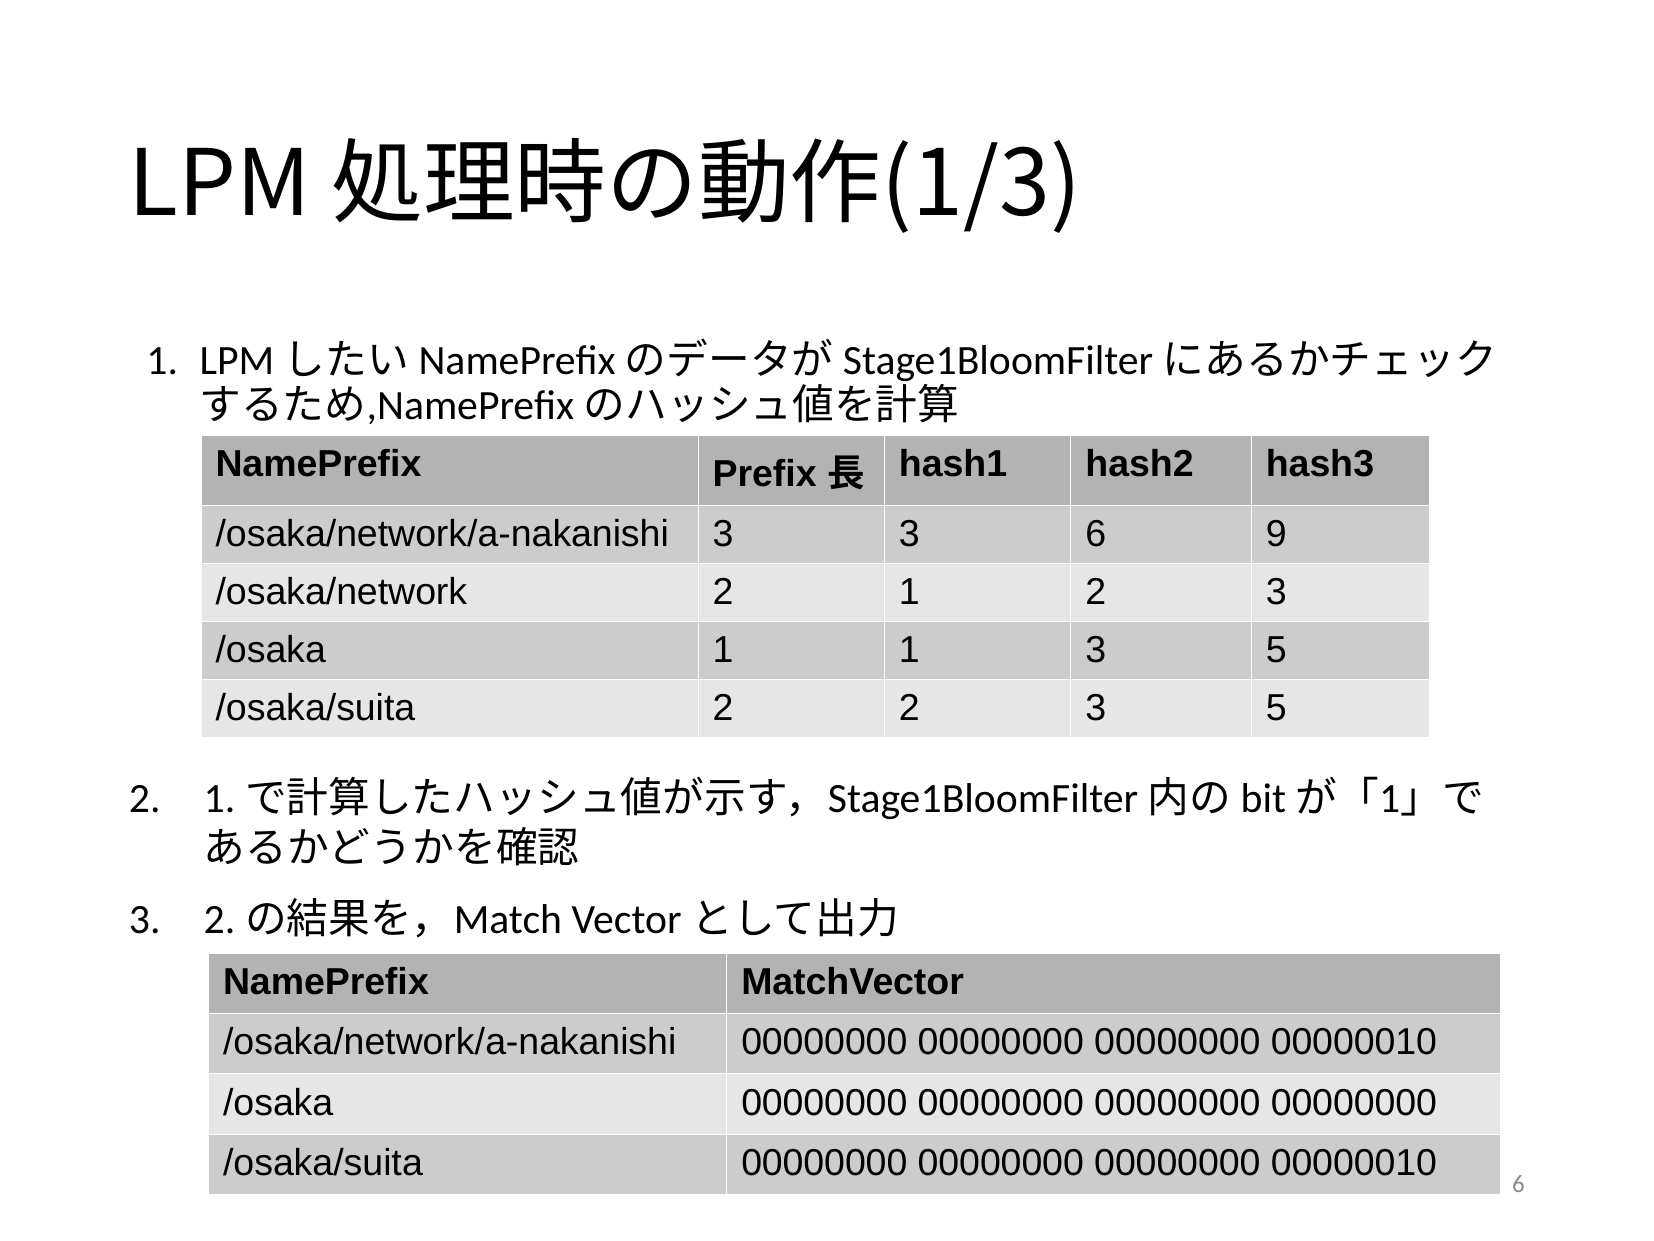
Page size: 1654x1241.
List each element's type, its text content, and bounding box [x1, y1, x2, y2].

table_cell 00000000 00000000 00000000 00000010 [727, 1014, 1500, 1073]
table_cell 3 [699, 506, 884, 563]
table_cell /osaka/suita [202, 680, 698, 737]
table_cell 2 [1071, 564, 1251, 621]
table_cell 5 [1252, 622, 1429, 679]
table_cell 6 [1071, 506, 1251, 563]
table_cell 00000000 00000000 00000000 00000000 [727, 1074, 1500, 1134]
table_cell 1 [885, 622, 1070, 679]
table_cell 3 [885, 506, 1070, 563]
table_header NamePrefix [202, 436, 698, 505]
table_cell /osaka/suita [209, 1135, 726, 1194]
table_cell 1 [699, 622, 884, 679]
table_header hash2 [1071, 436, 1251, 505]
table_cell /osaka/network/a-nakanishi [209, 1014, 726, 1073]
table_cell 2 [885, 680, 1070, 737]
table_header NamePrefix [209, 954, 726, 1013]
list LPM したい NamePrefix のデータが Stage1BloomFilter にあるかチェックするため,NamePrefix のハッシュ値を計算 1. で計算したハッシュ値が示す，Stage1BloomFilter 内の bit が「1」であるかどうかを確認 2. の結果を，Match Vector として出力 [113, 330, 1536, 1118]
table_cell 9 [1252, 506, 1429, 563]
title LPM 処理時の動作(1/3) [113, 65, 1540, 306]
table_header Prefix 長 [699, 436, 884, 505]
table_cell 2 [699, 680, 884, 737]
table_cell 5 [1252, 680, 1429, 737]
table_cell 2 [699, 564, 884, 621]
table_cell 00000000 00000000 00000000 00000010 [727, 1135, 1500, 1194]
slide_number <番号> [1167, 1149, 1540, 1216]
table_cell 3 [1252, 564, 1429, 621]
table_cell /osaka [202, 622, 698, 679]
table_header MatchVector [727, 954, 1500, 1013]
table_cell /osaka/network [202, 564, 698, 621]
table_cell /osaka [209, 1074, 726, 1134]
table_header hash3 [1252, 436, 1429, 505]
table_header hash1 [885, 436, 1070, 505]
table_cell 3 [1071, 680, 1251, 737]
table_cell 1 [885, 564, 1070, 621]
table_cell /osaka/network/a-nakanishi [202, 506, 698, 563]
table_cell 3 [1071, 622, 1251, 679]
